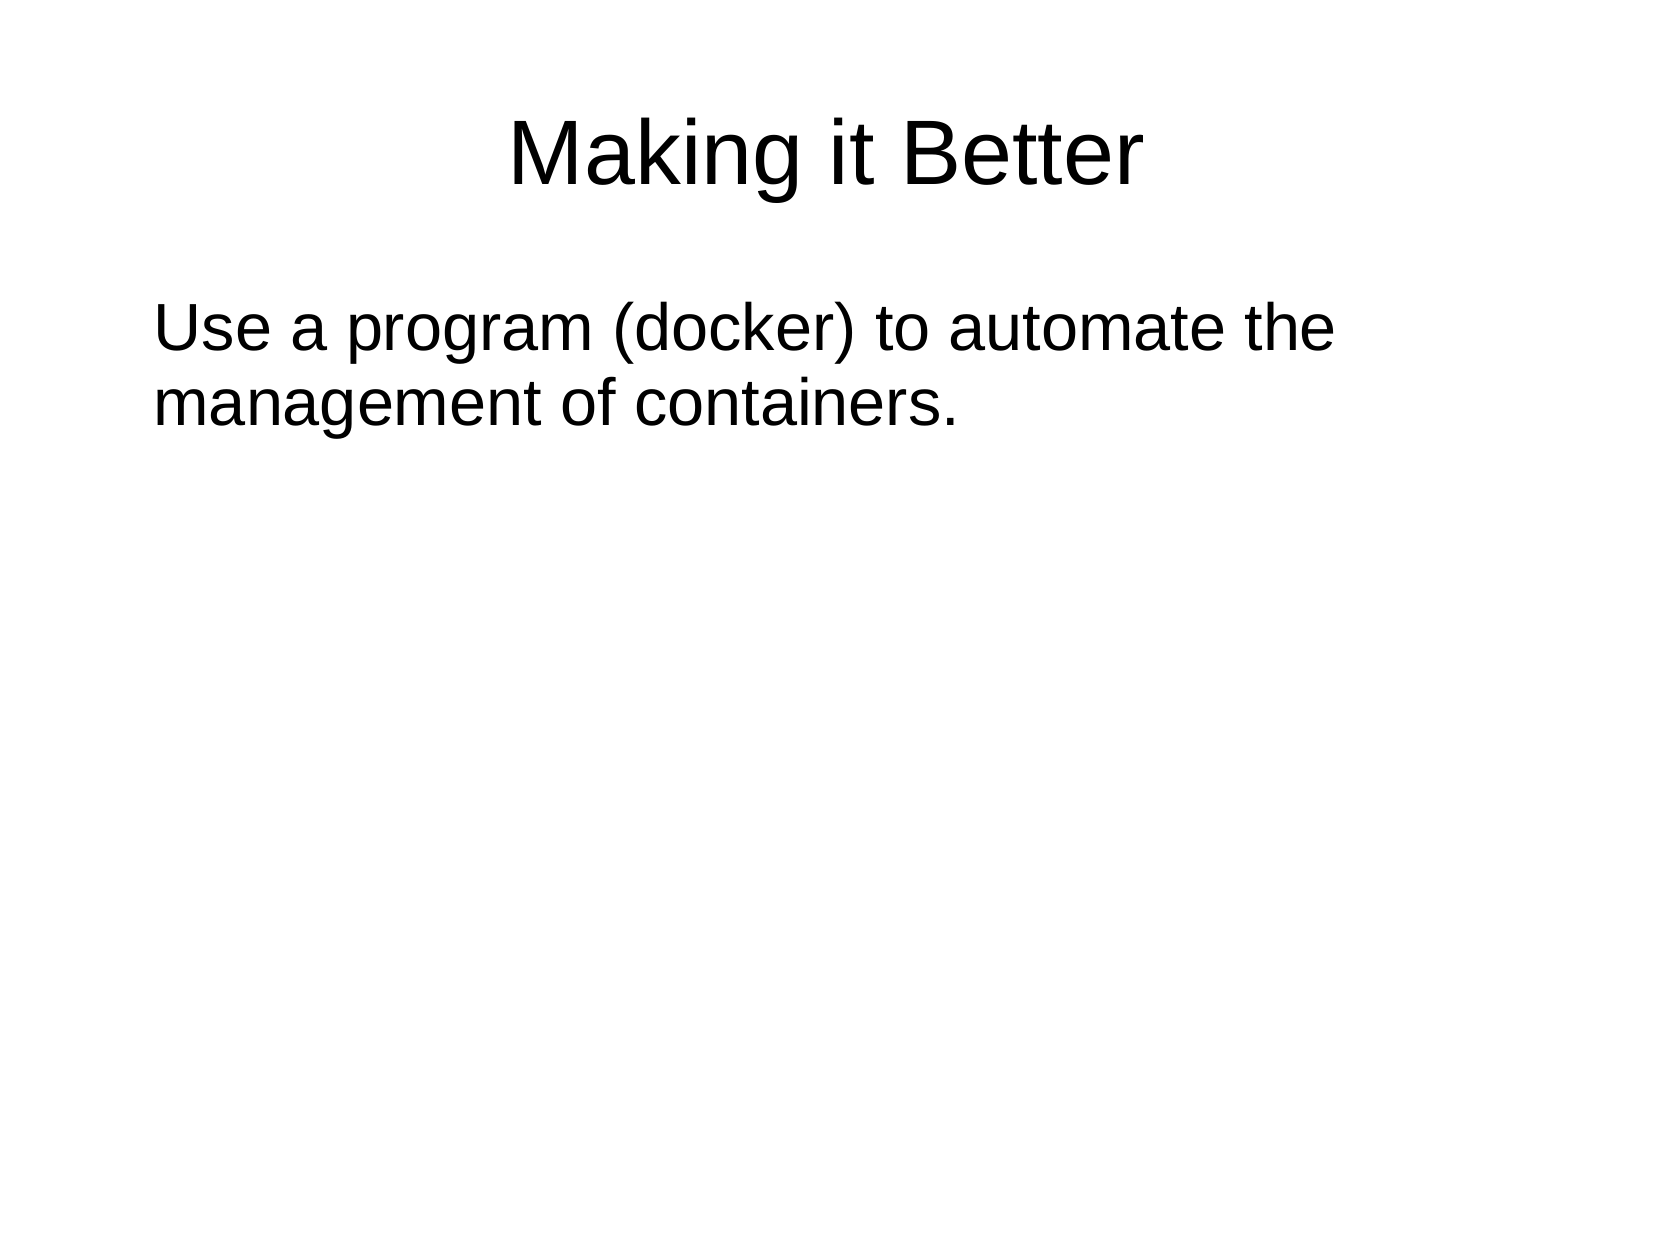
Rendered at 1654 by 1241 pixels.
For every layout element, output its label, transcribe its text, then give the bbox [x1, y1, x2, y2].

title Making it Better [82, 49, 1571, 257]
list Use a program (docker) to automate the management of containers. [82, 290, 1571, 1010]
